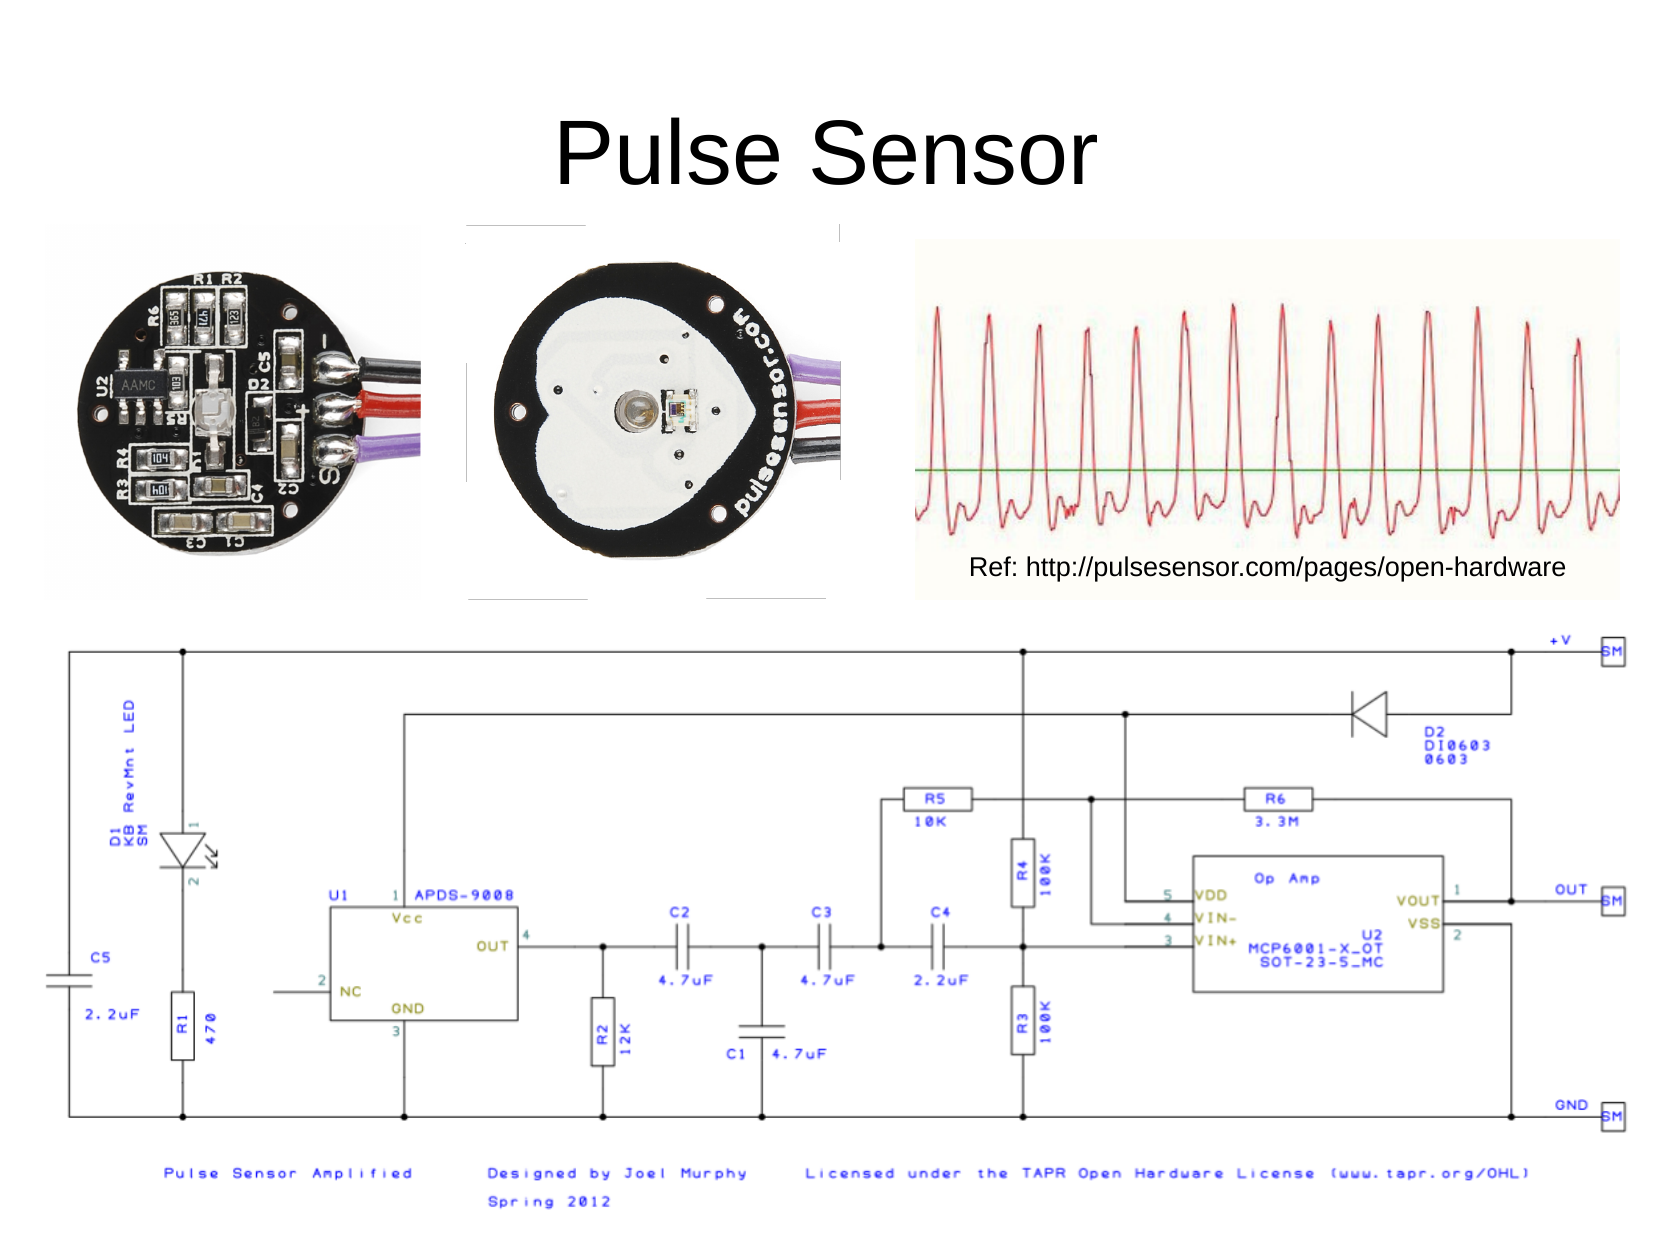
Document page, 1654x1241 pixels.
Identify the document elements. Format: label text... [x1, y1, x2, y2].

picture [44, 225, 421, 601]
picture [915, 239, 1620, 600]
picture [465, 224, 841, 601]
picture [45, 629, 1630, 1216]
title Pulse Sensor [82, 49, 1571, 257]
